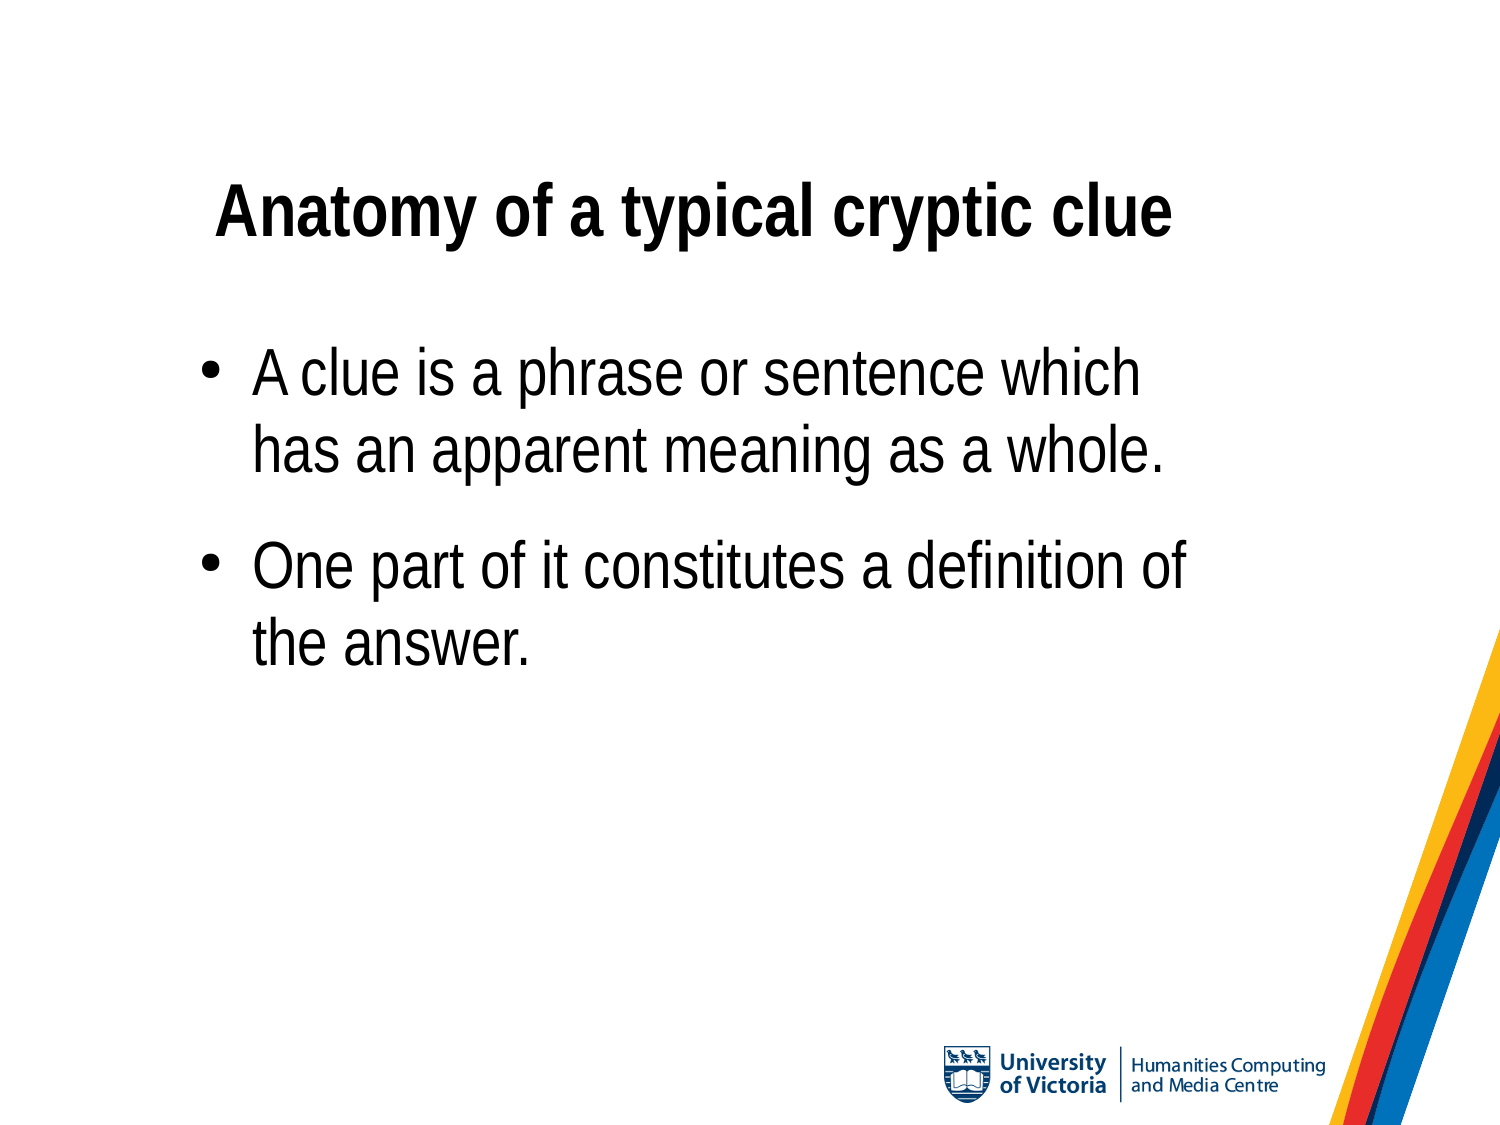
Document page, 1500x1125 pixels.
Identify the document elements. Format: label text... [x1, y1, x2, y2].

picture [0, 0, 1500, 1125]
list A clue is a phrase or sentence which has an apparent meaning as a whole. One part of it constitutes a definition of the answer. [181, 333, 1209, 1015]
title Anatomy of a typical cryptic clue [181, 115, 1209, 304]
